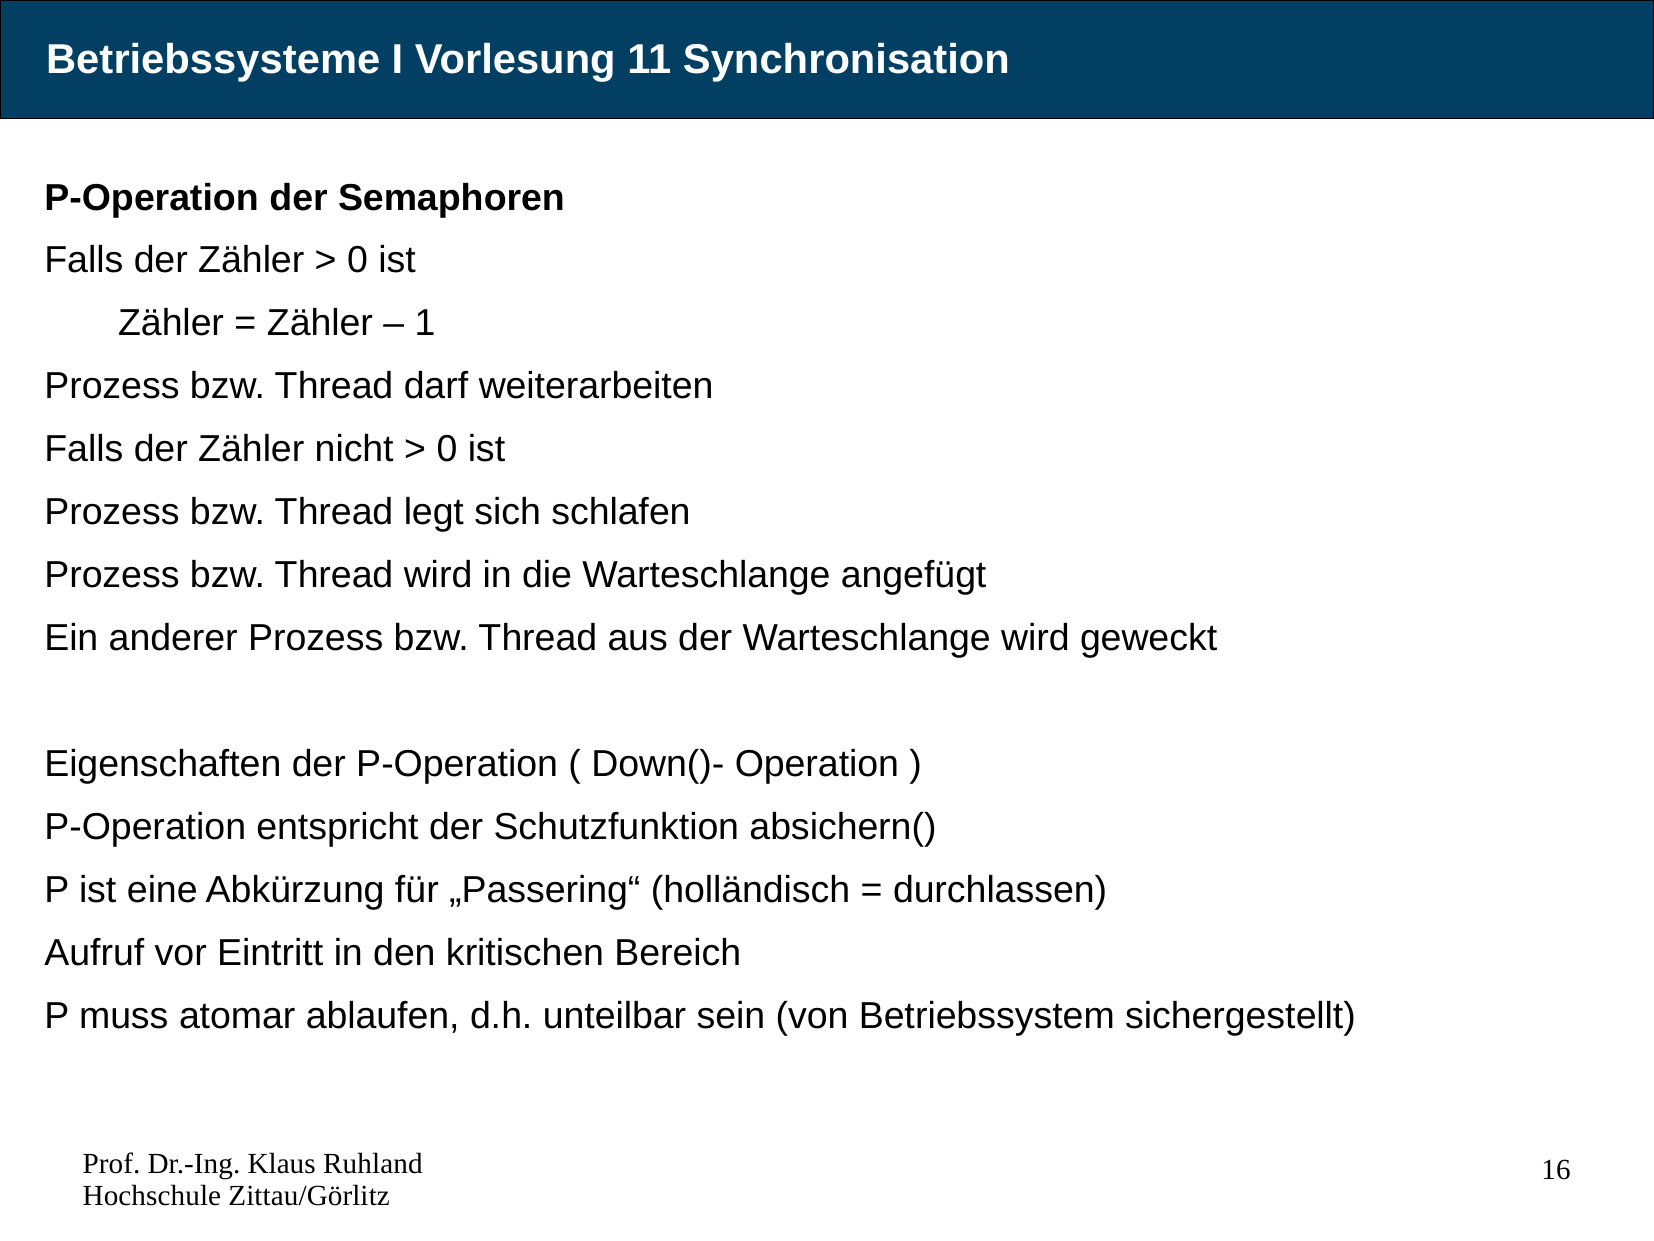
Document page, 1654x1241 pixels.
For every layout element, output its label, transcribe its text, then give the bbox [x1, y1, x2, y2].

text_box P-Operation der Semaphoren Falls der Zähler > 0 ist Zähler = Zähler – 1 Prozess bzw. Thread darf weiterarbeiten Falls der Zähler nicht > 0 ist Prozess bzw. Thread legt sich schlafen Prozess bzw. Thread wird in die Warteschlange angefügt Ein anderer Prozess bzw. Thread aus der Warteschlange wird geweckt Eigenschaften der P-Operation ( Down()- Operation ) P-Operation entspricht der Schutzfunktion absichern() P ist eine Abkürzung für „Passering“ (holländisch = durchlassen) Aufruf vor Eintritt in den kritischen Bereich P muss atomar ablaufen, d.h. unteilbar sein (von Betriebssystem sichergestellt) [29, 147, 1565, 1241]
